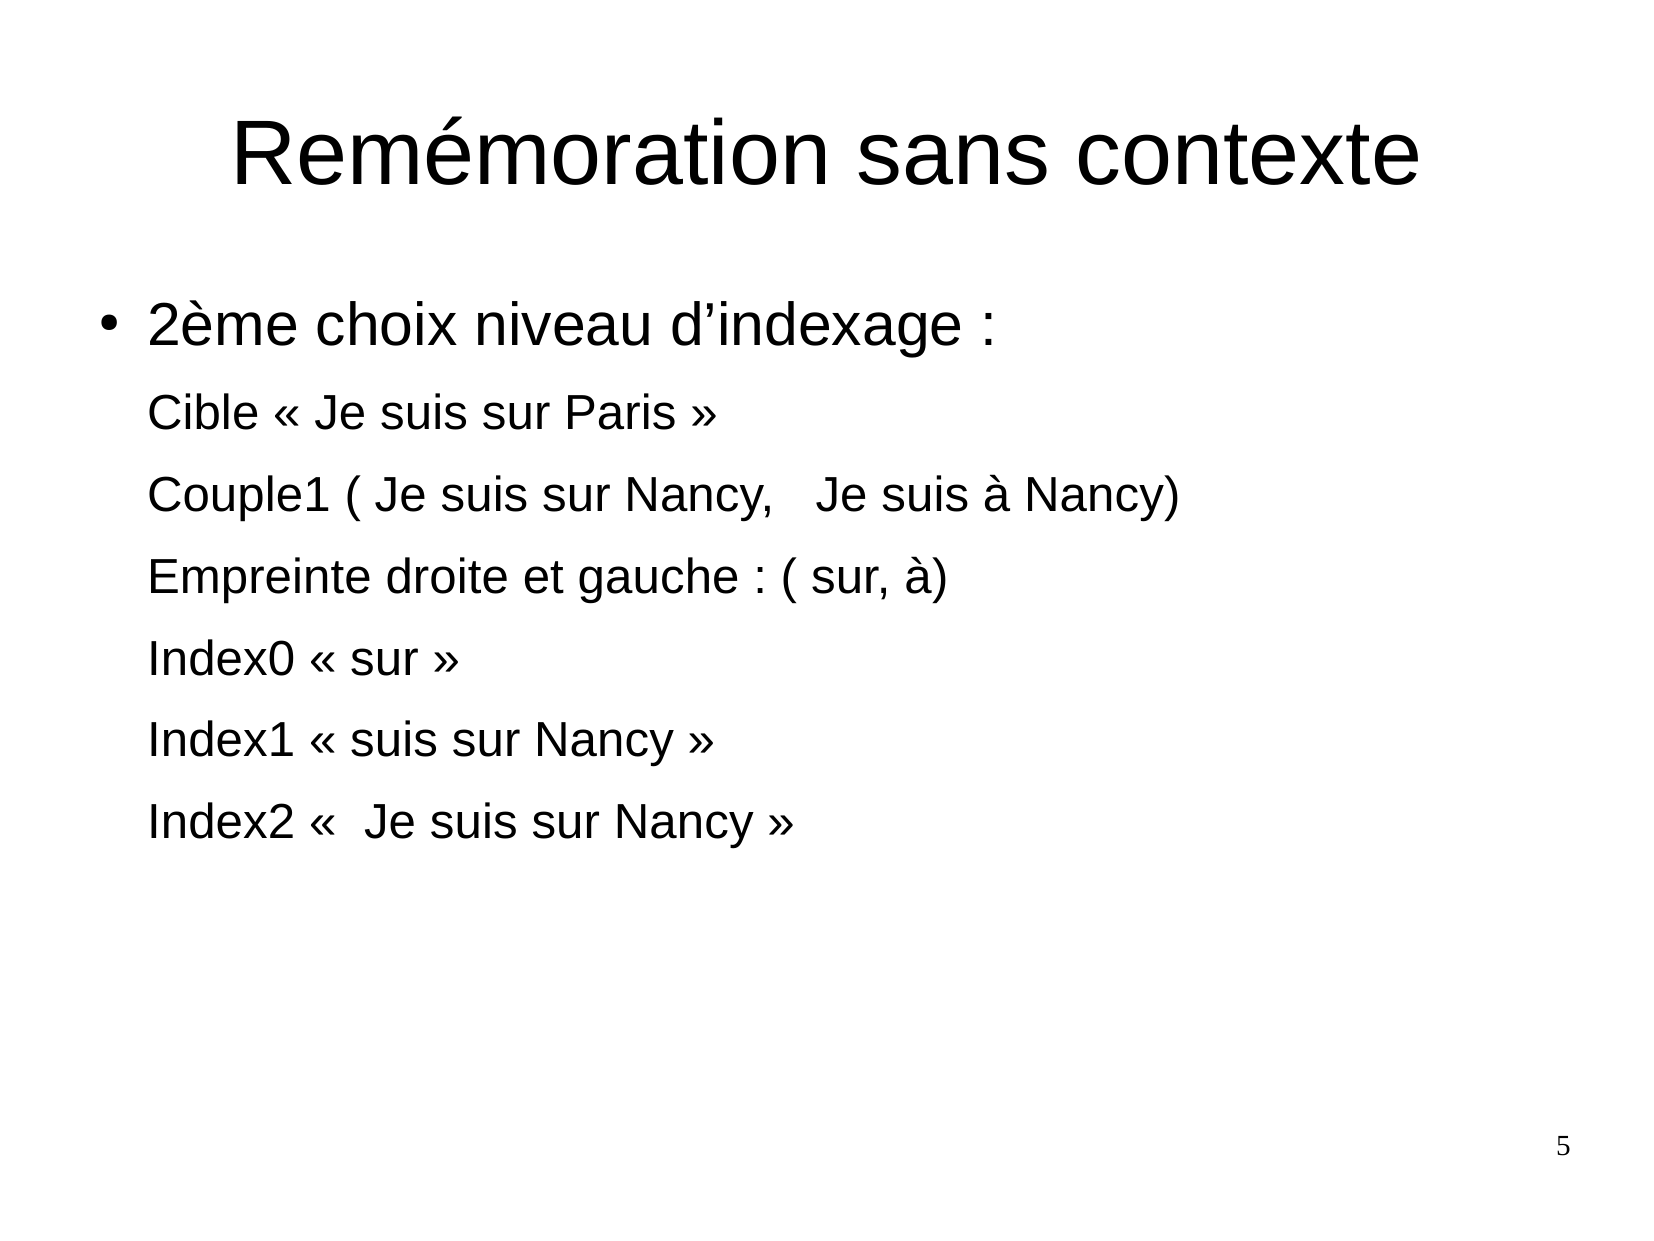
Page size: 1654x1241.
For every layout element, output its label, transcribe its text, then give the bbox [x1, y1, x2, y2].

list 2ème choix niveau d’indexage : Cible « Je suis sur Paris » Couple1 ( Je suis sur Nancy, Je suis à Nancy) Empreinte droite et gauche : ( sur, à) Index0 « sur » Index1 « suis sur Nancy » Index2 « Je suis sur Nancy » [82, 290, 1571, 1010]
title Remémoration sans contexte [82, 49, 1571, 257]
